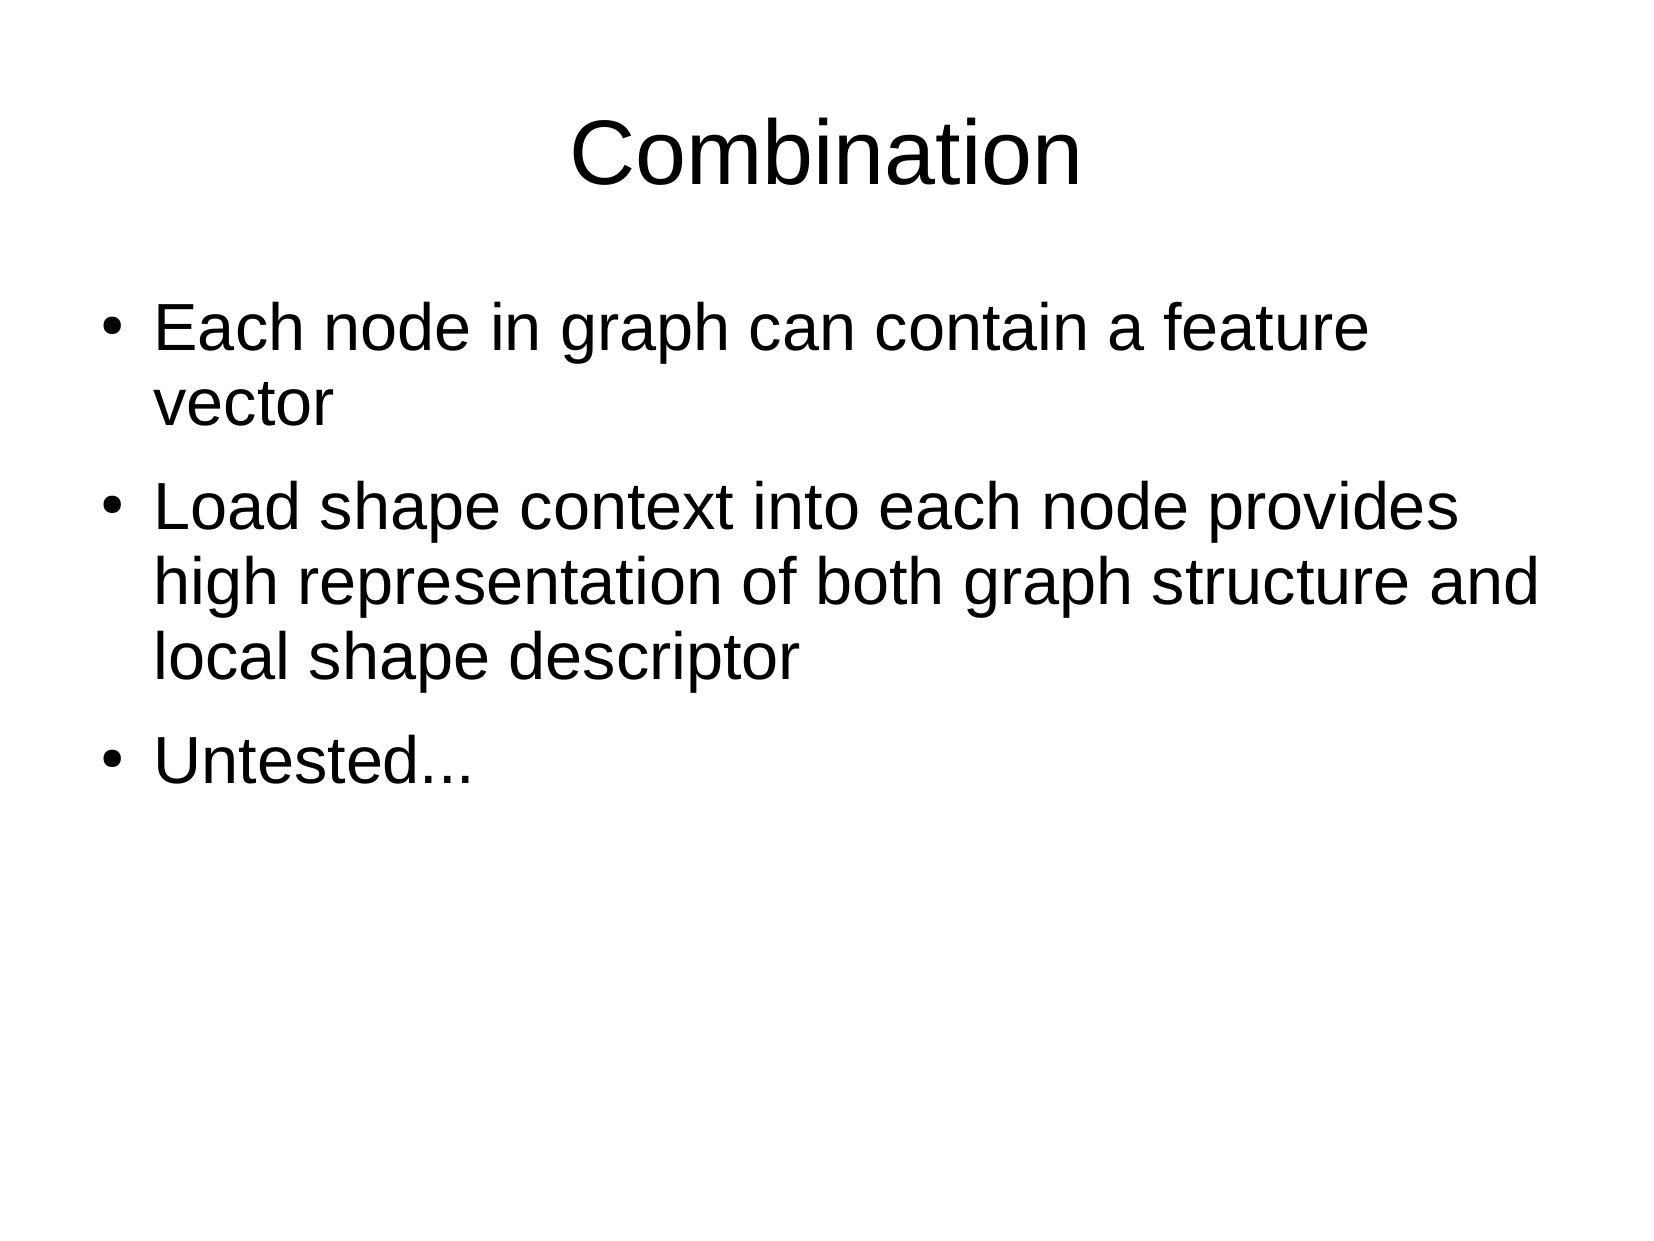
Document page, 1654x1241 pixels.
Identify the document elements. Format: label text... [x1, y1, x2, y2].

title Combination [82, 49, 1571, 257]
list Each node in graph can contain a feature vector Load shape context into each node provides high representation of both graph structure and local shape descriptor Untested... [82, 290, 1571, 1010]
